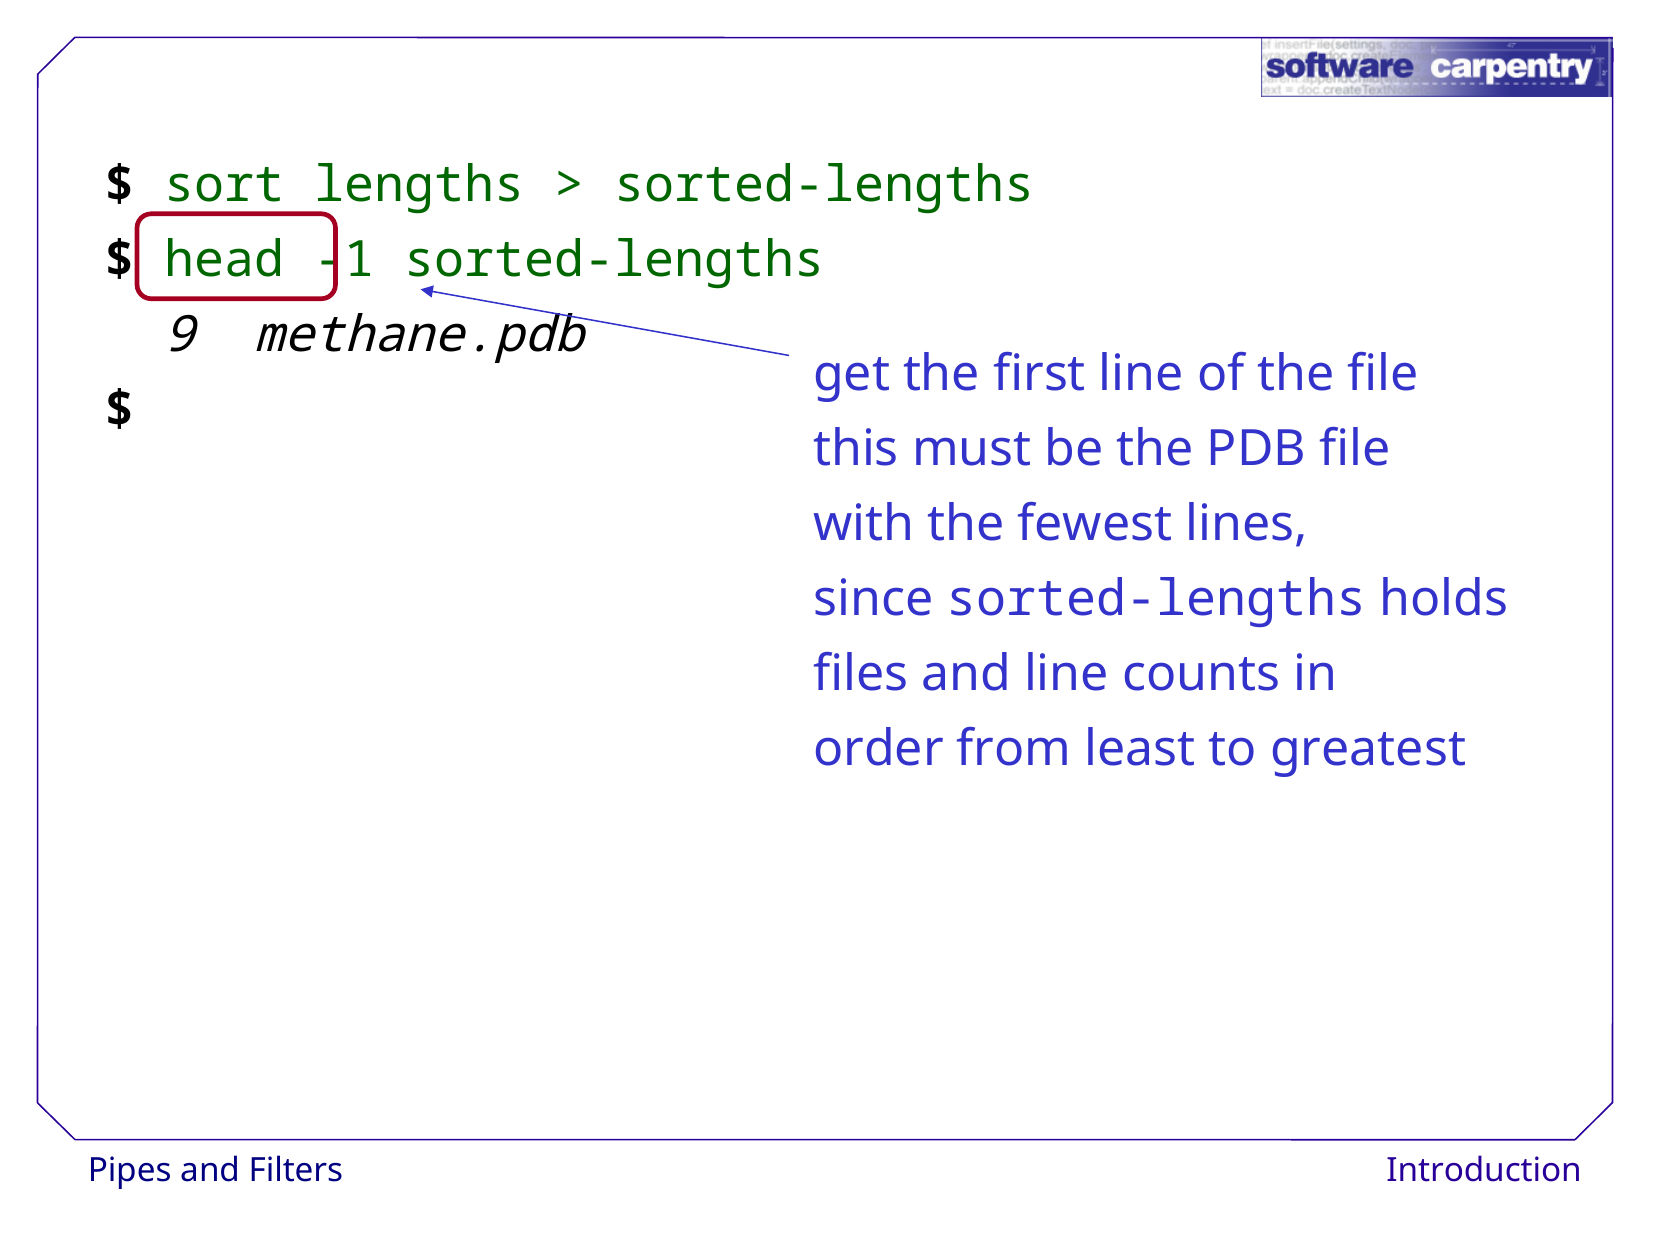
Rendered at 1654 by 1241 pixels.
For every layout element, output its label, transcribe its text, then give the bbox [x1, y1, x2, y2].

text_box $ sort lengths > sorted-lengths $ head -1 sorted-lengths 9 methane.pdb $ [89, 128, 1512, 1131]
picture [1261, 39, 1613, 97]
text_box get the first line of the file this must be the PDB file with the fewest lines, since sorted-lengths holds files and line counts in order from least to greatest [798, 317, 1584, 800]
